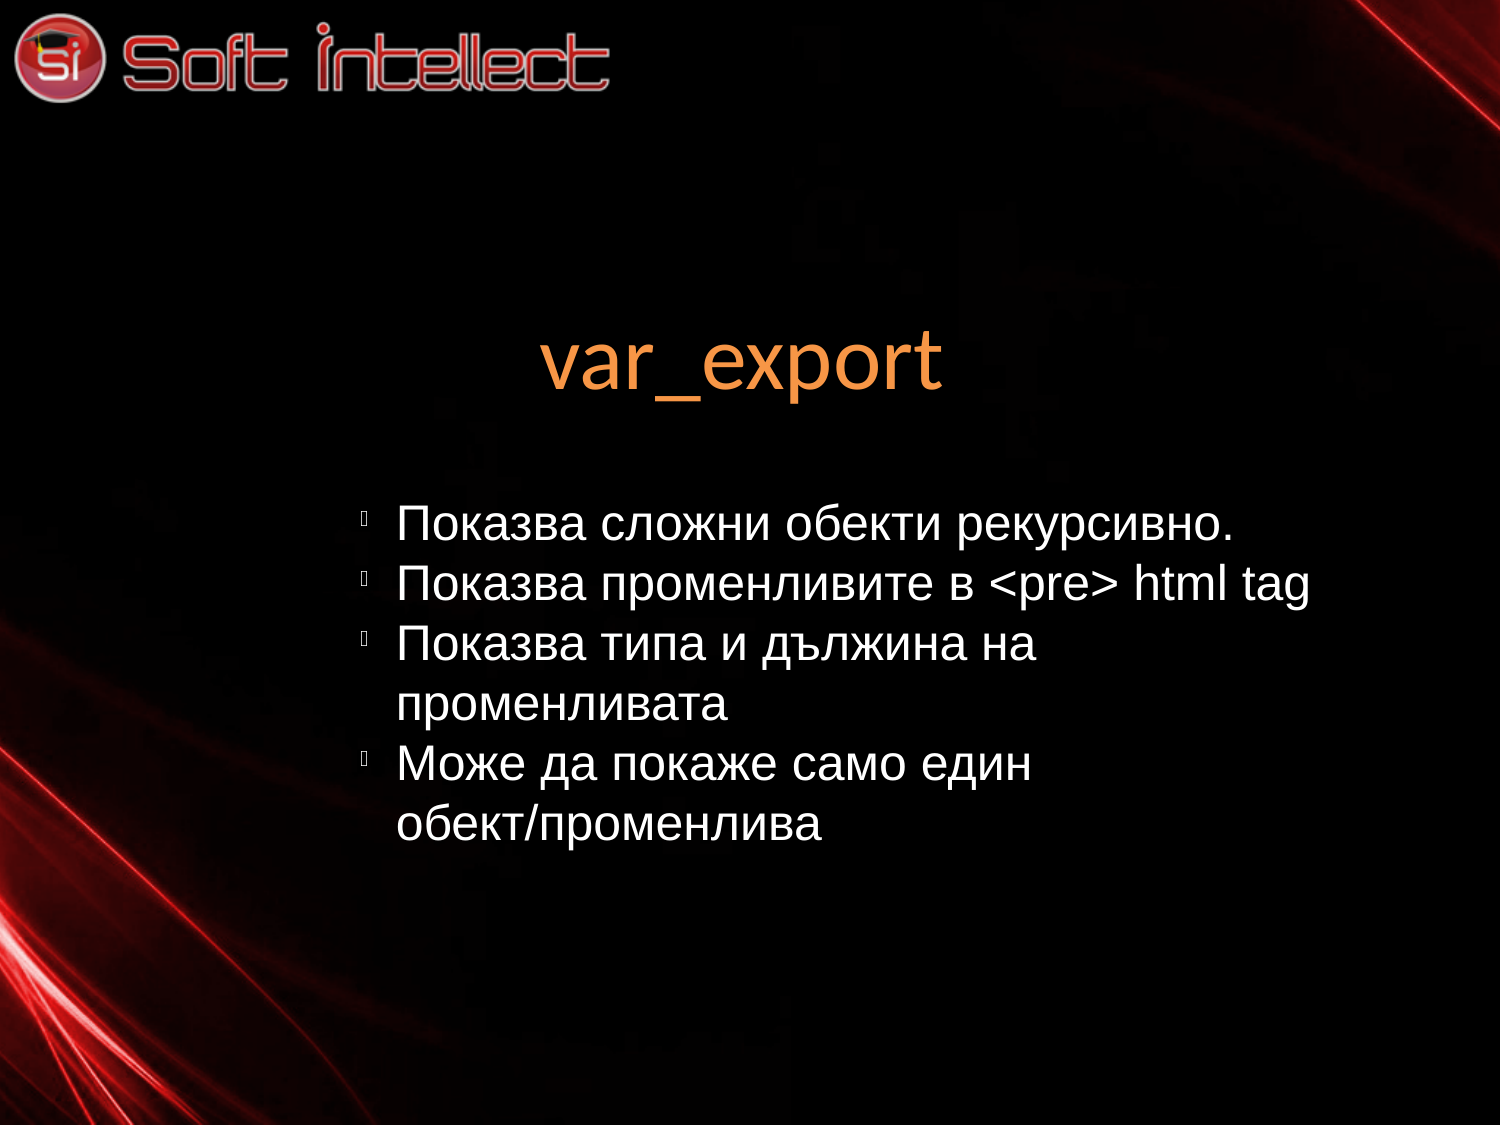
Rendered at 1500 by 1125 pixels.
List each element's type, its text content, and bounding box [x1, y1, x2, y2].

text_box Показва сложни обекти рекурсивно. Показва променливите в <pre> html tag Показва типа и дължина на променливата Може да покаже само един обект/променлива [345, 483, 1351, 1125]
picture [0, 0, 1500, 1125]
text_box var_export [104, 232, 1380, 474]
